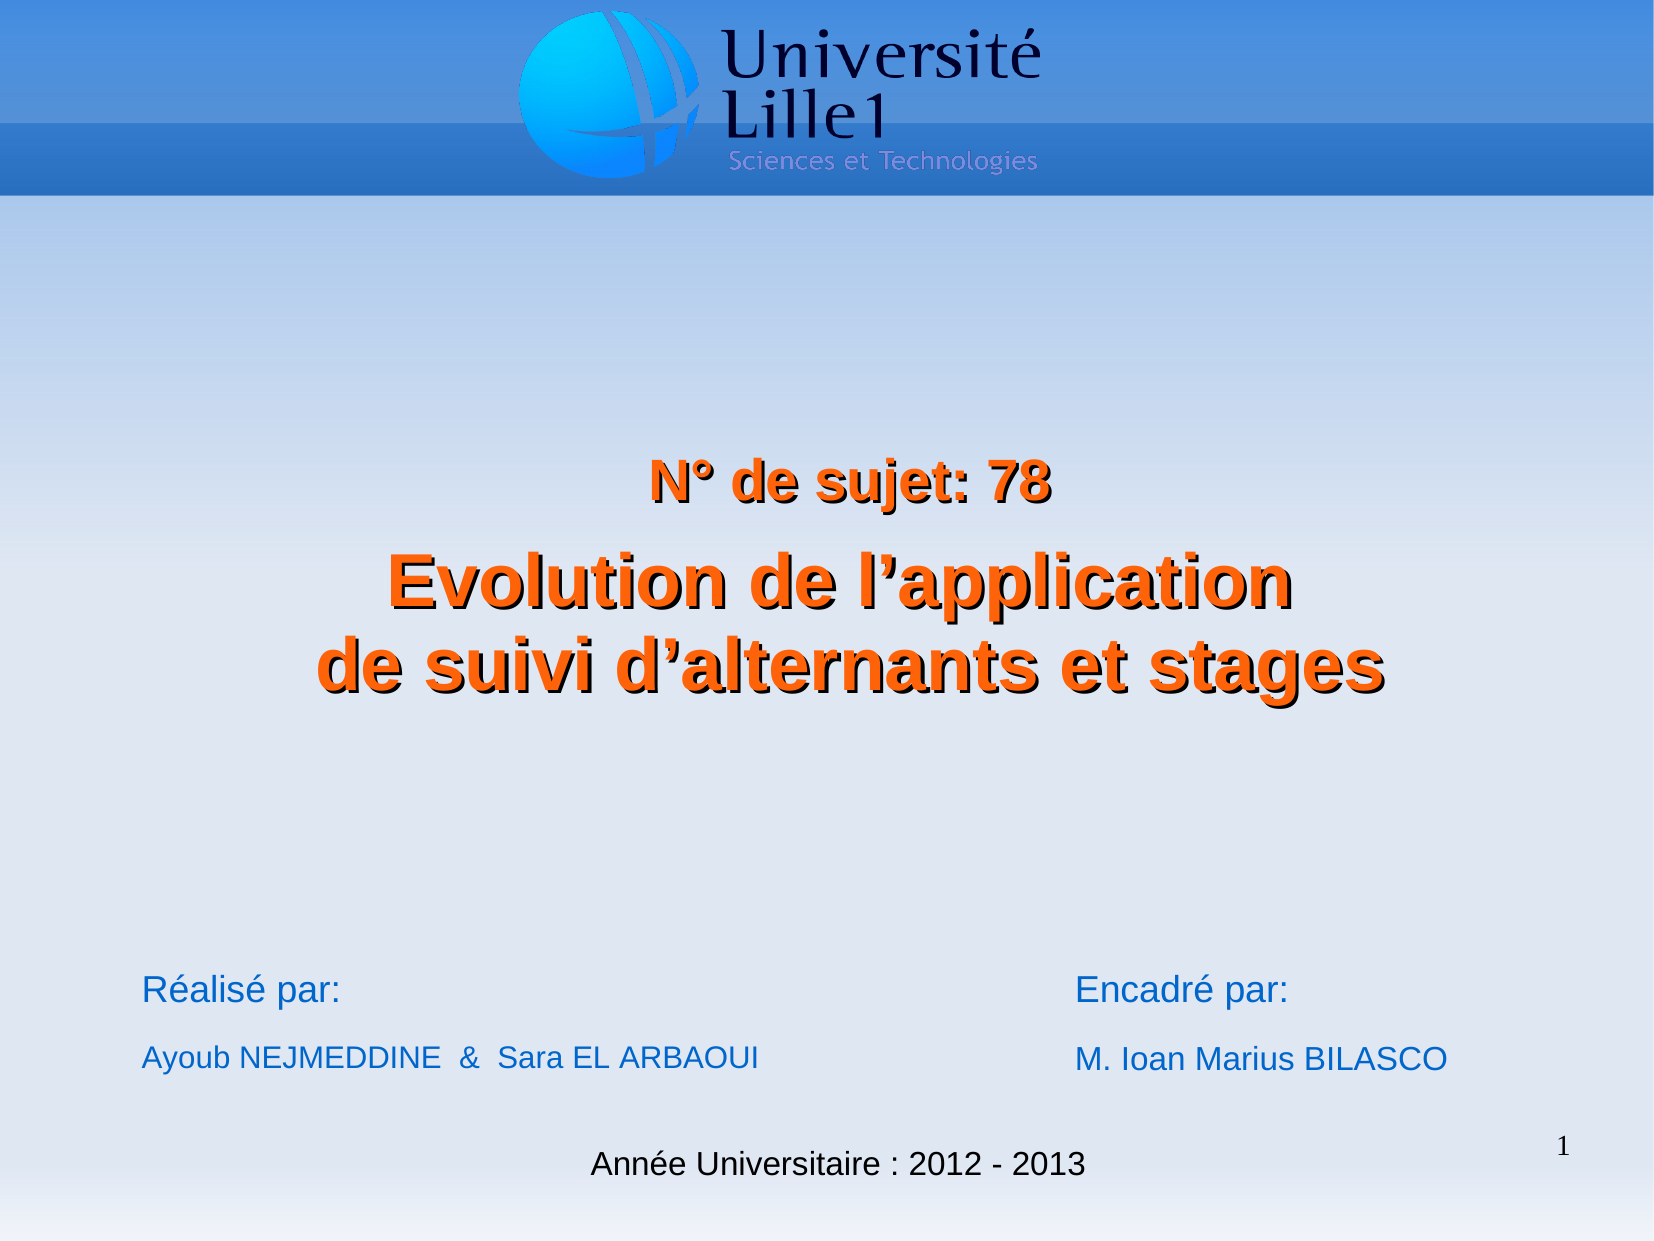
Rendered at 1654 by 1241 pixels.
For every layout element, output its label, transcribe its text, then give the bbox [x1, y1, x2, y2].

list Réalisé par: Ayoub NEJMEDDINE & Sara EL ARBAOUI [70, 968, 875, 1087]
picture [0, 0, 1654, 1241]
title N° de sujet: 78 Evolution de l’application de suivi d’alternants et stages [106, 433, 1595, 721]
list Année Universitaire : 2012 - 2013 [519, 1145, 1170, 1205]
list Encadré par: M. Ioan Marius BILASCO [1003, 968, 1595, 1087]
